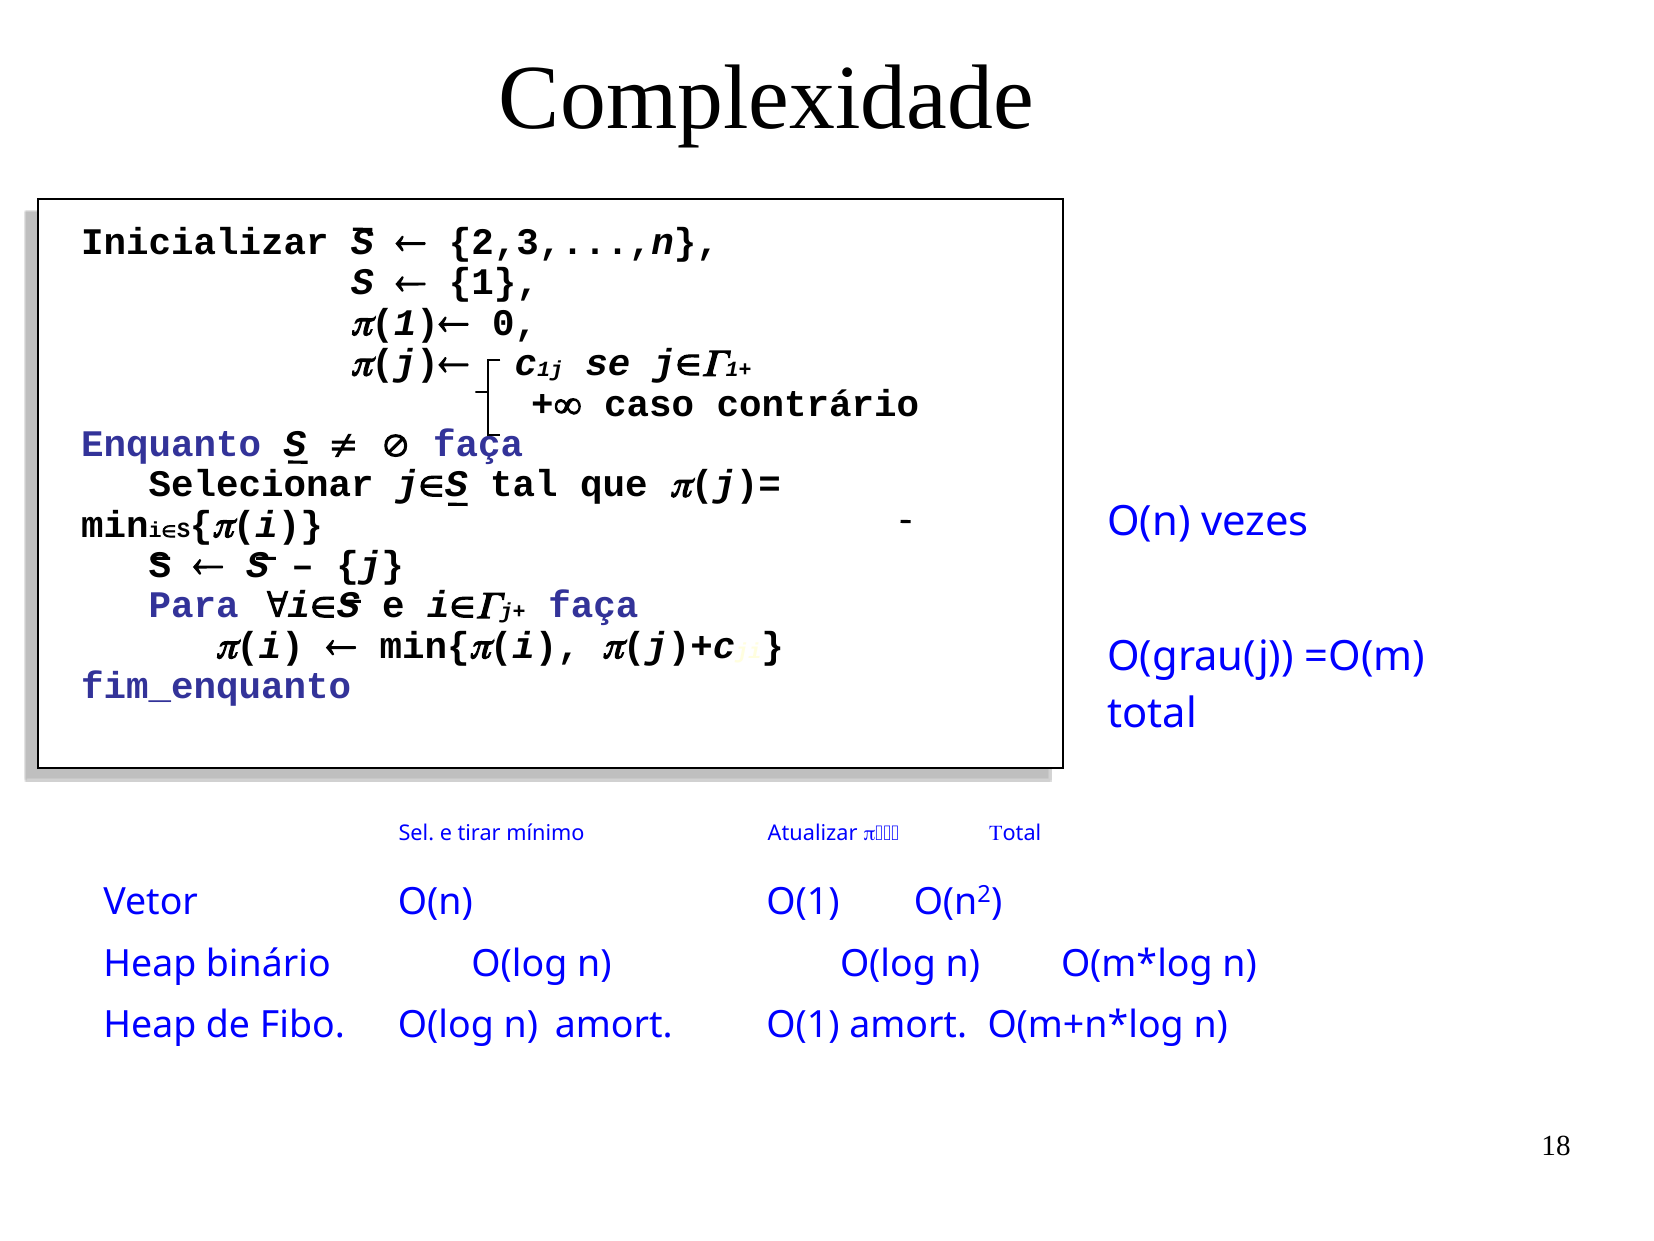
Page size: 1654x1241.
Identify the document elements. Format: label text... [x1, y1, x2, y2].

text_box Inicializar S  {2,3,...,n}, S  {1}, (1) 0, (j) c1j se j1+ + caso contrário Enquanto S   faça Selecionar jS tal que (j)= miniS{(i)} S  S – {j} Para iS e ij+ faça (i)  min{(i), (j)+cji} fim_enquanto [66, 215, 1060, 716]
text_box Sel. e tirar mínimo Atualizar  otal Vetor O(n) O(1) O(n2)‏ Heap binário O(log n) O(log n) O(m*log n)‏ Heap de Fibo. O(log n) amort. O(1) amort. O(m+n*log n)‏ [88, 784, 1447, 1034]
text_box [38, 198, 1063, 768]
title Complexidade [237, 43, 1297, 151]
text_box O(n) vezes O(grau(j)) =O(m) total [1092, 483, 1477, 733]
